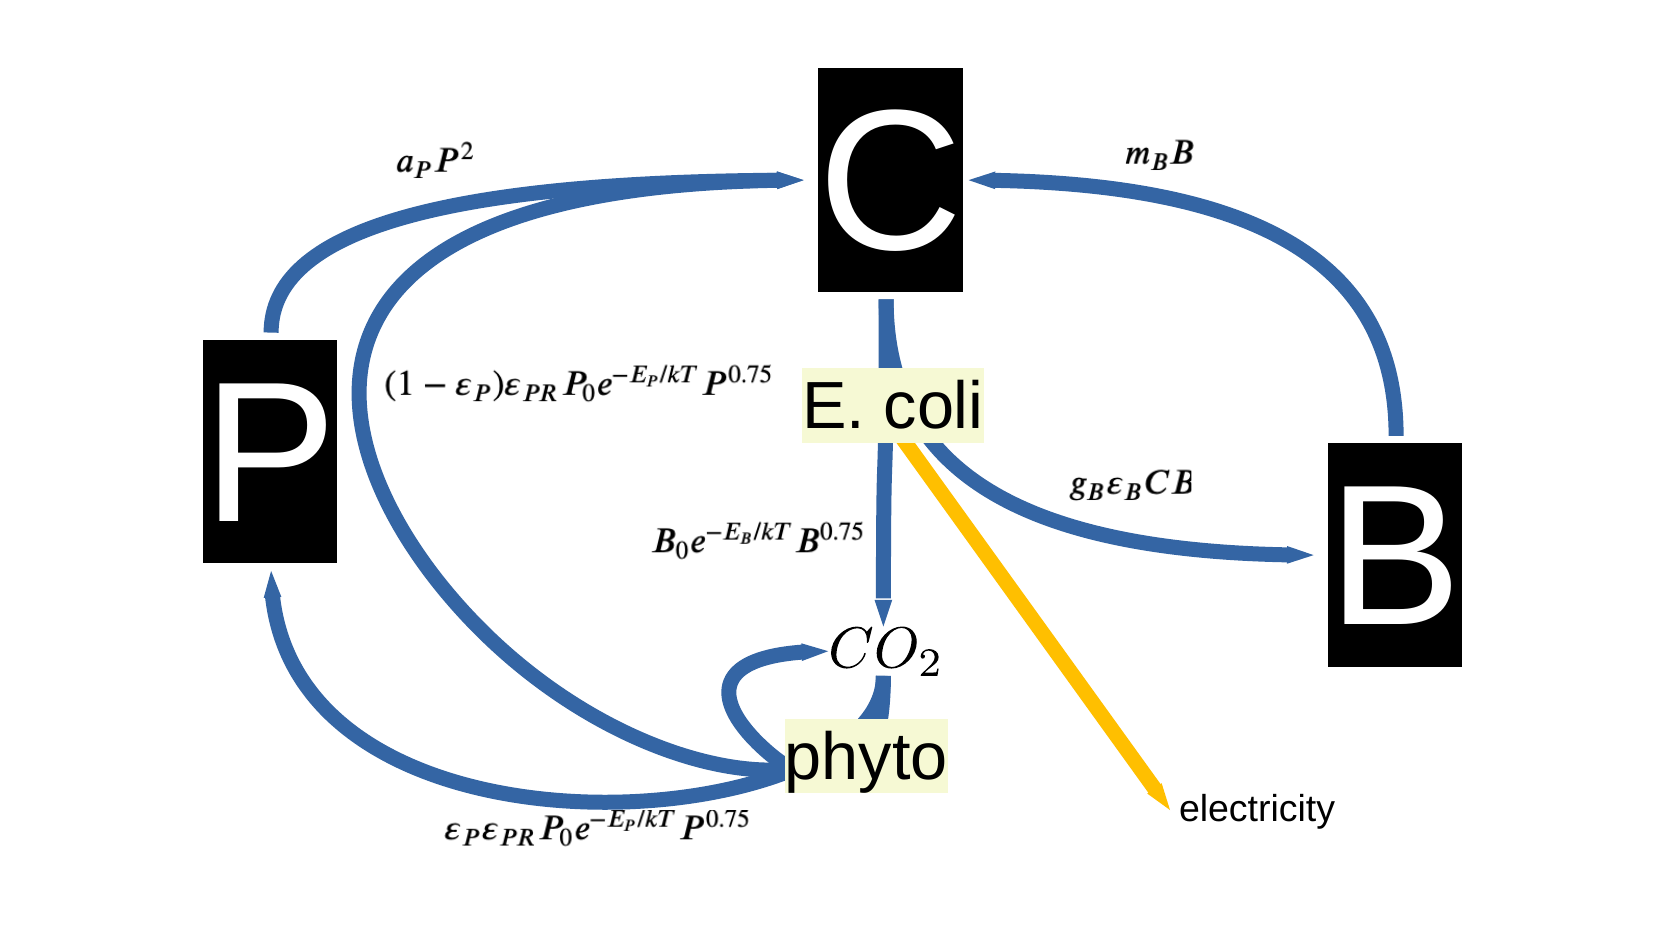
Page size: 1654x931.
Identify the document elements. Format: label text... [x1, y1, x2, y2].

picture [375, 352, 781, 406]
picture [1065, 465, 1192, 511]
picture [828, 626, 939, 676]
picture [1124, 135, 1201, 181]
text_box B [1313, 435, 1479, 675]
text_box E. coli [787, 360, 999, 451]
text_box P [188, 332, 354, 571]
picture [389, 135, 480, 182]
text_box electricity [1164, 780, 1351, 837]
picture [645, 510, 870, 563]
text_box C [803, 60, 969, 300]
text_box phyto [769, 711, 963, 801]
picture [435, 810, 750, 856]
